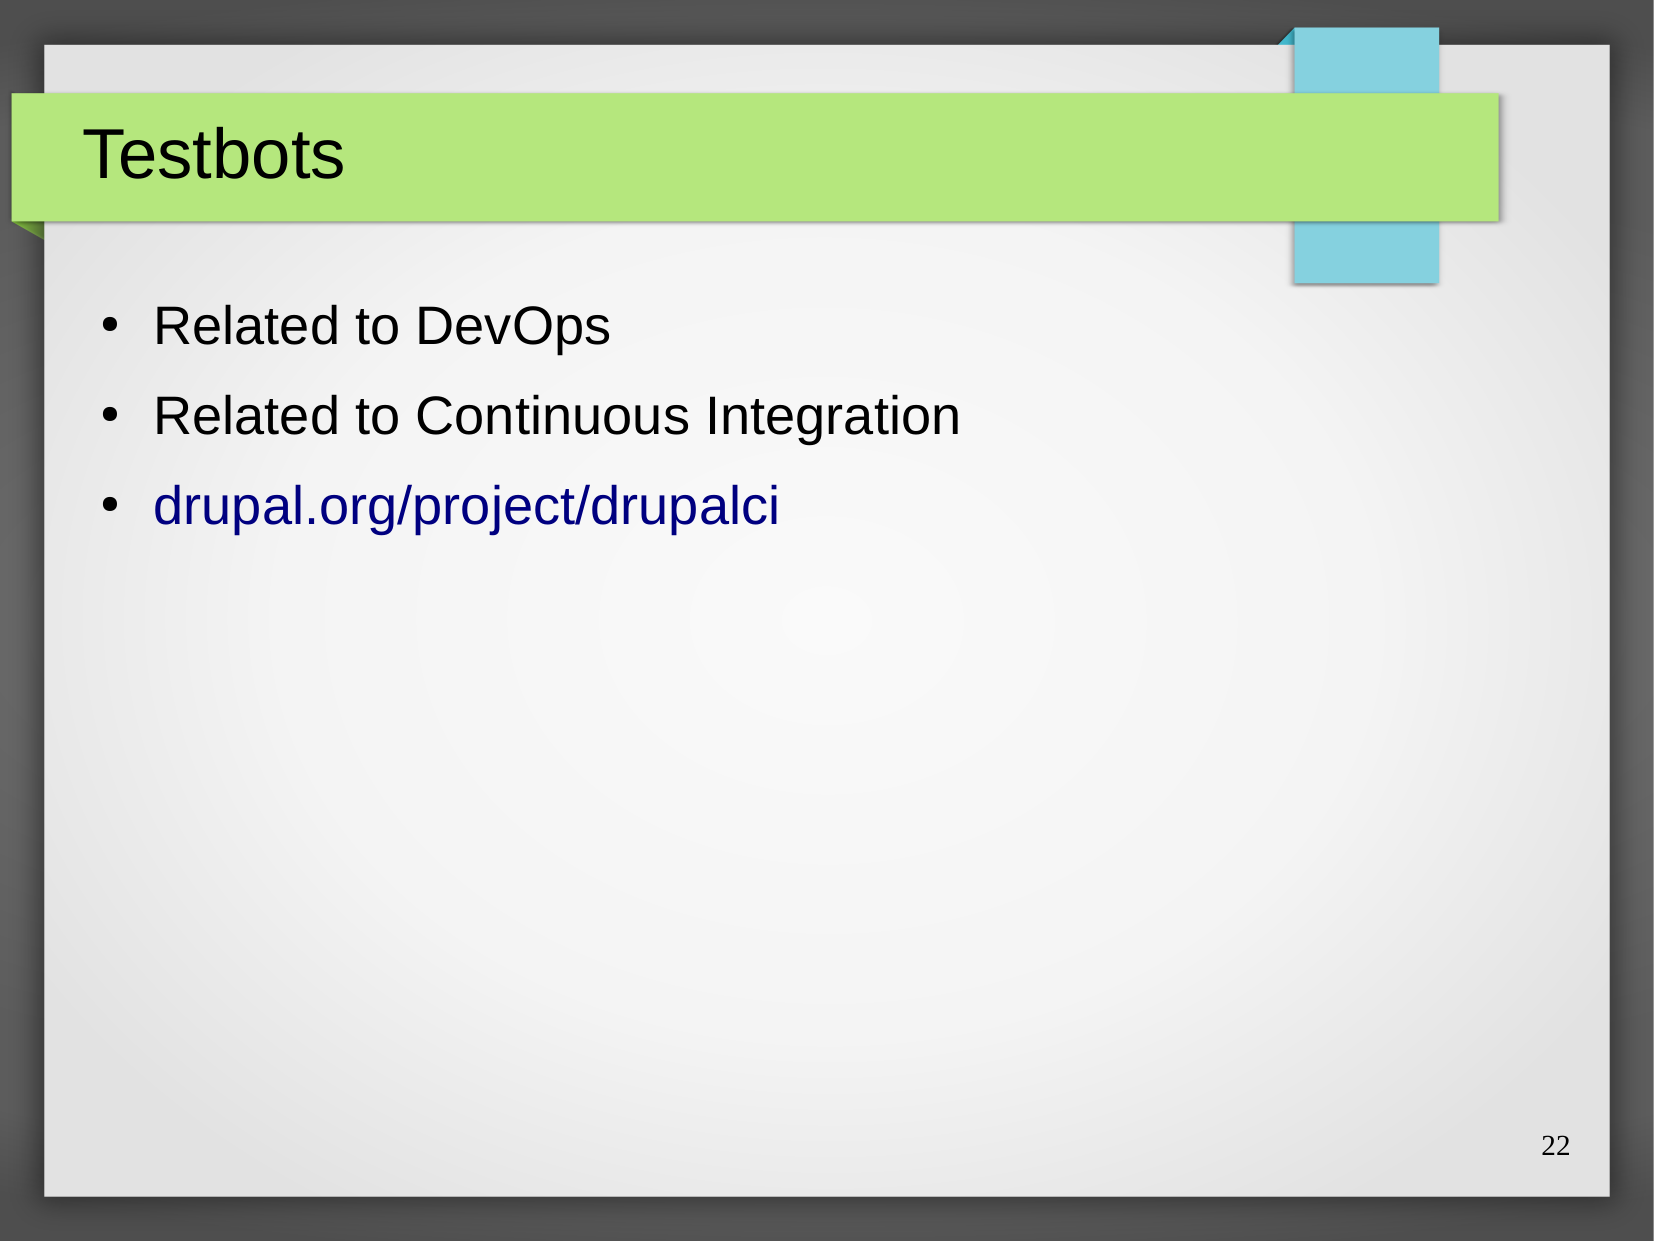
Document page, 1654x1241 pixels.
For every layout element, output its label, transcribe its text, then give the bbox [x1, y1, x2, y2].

picture [0, 0, 1654, 1241]
title Testbots [82, 94, 1264, 213]
list Related to DevOps Related to Continuous Integration drupal.org/project/drupalci [82, 295, 1571, 1015]
